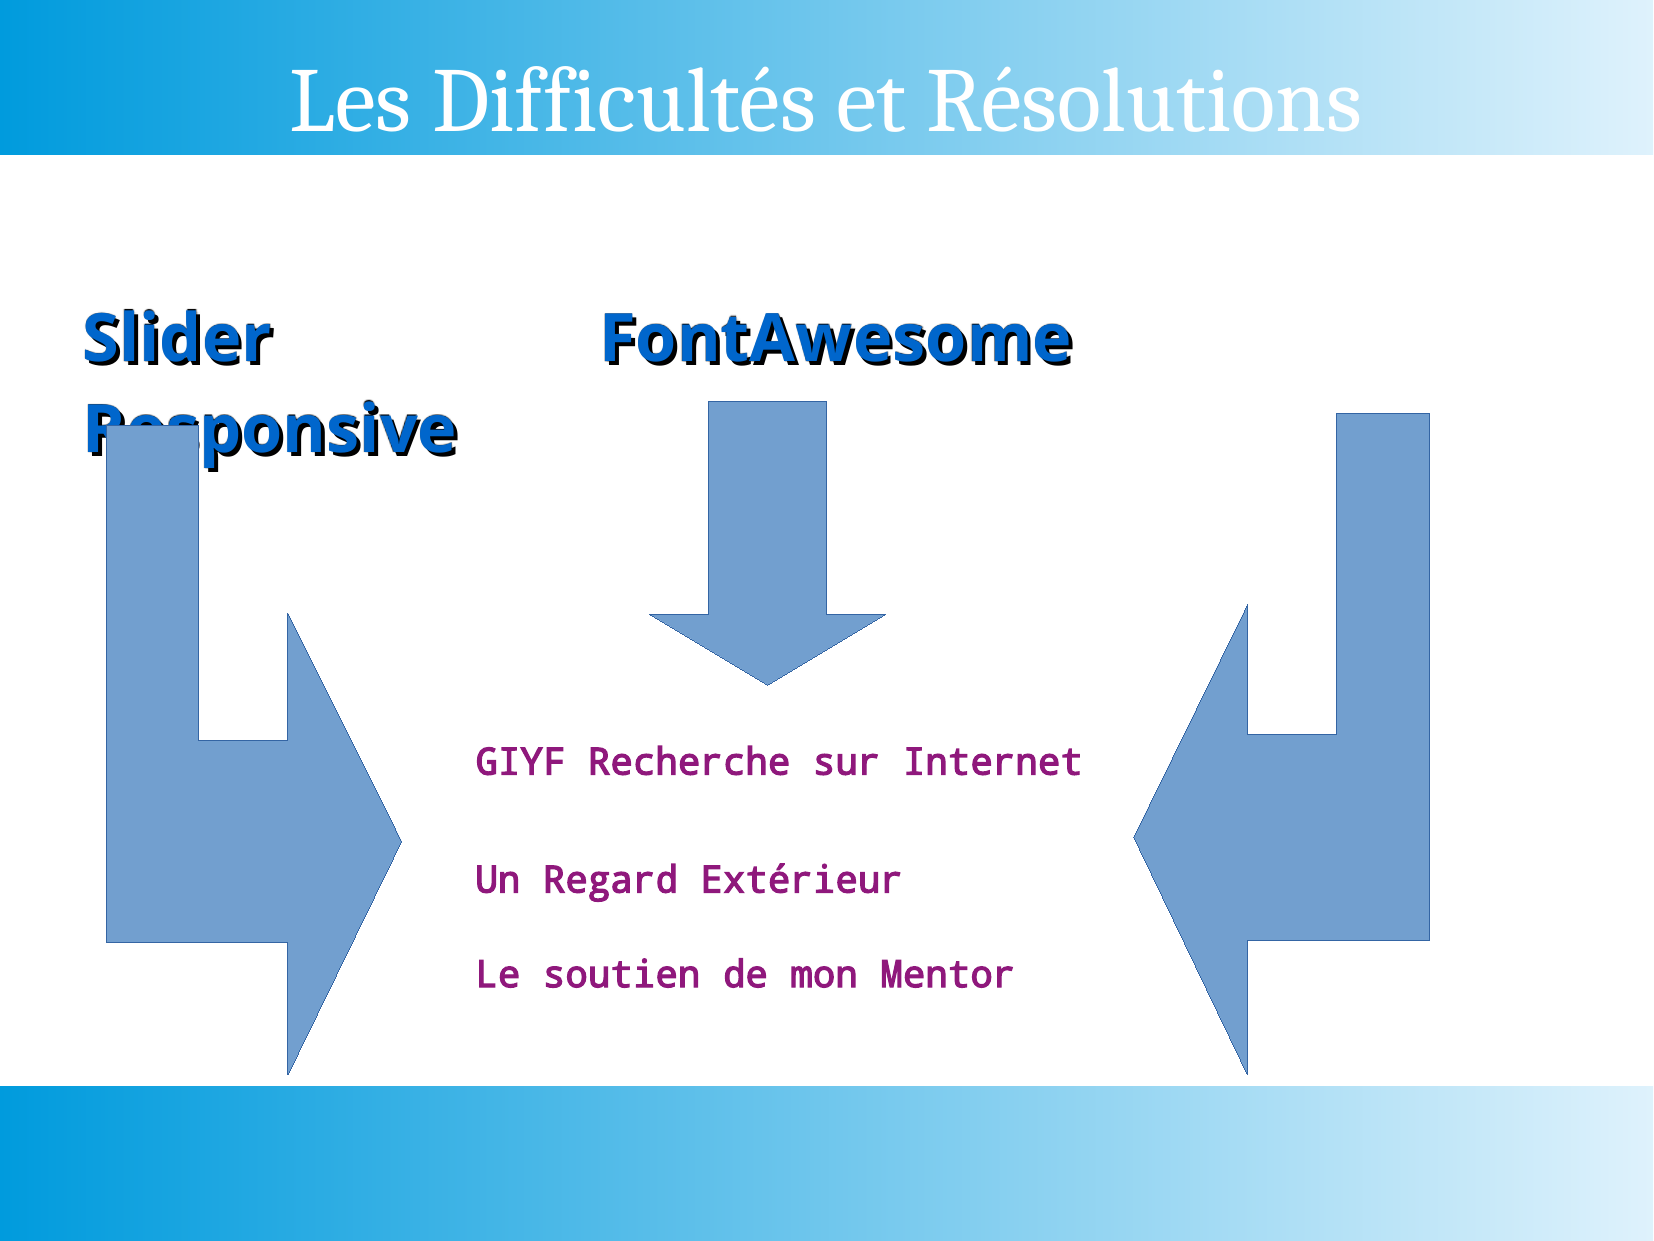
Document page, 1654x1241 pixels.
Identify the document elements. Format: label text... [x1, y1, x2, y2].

text_box [649, 401, 886, 686]
text_box GIYF Recherche sur Internet [460, 732, 1123, 792]
text_box Un Regard Extérieur [460, 850, 1123, 910]
text_box [1133, 413, 1430, 1075]
list Slider FontAwesome Responsive [82, 290, 1571, 1010]
text_box Le soutien de mon Mentor [460, 944, 1123, 1004]
text_box [106, 425, 402, 1075]
title Les Difficultés et Résolutions [82, 29, 1571, 174]
